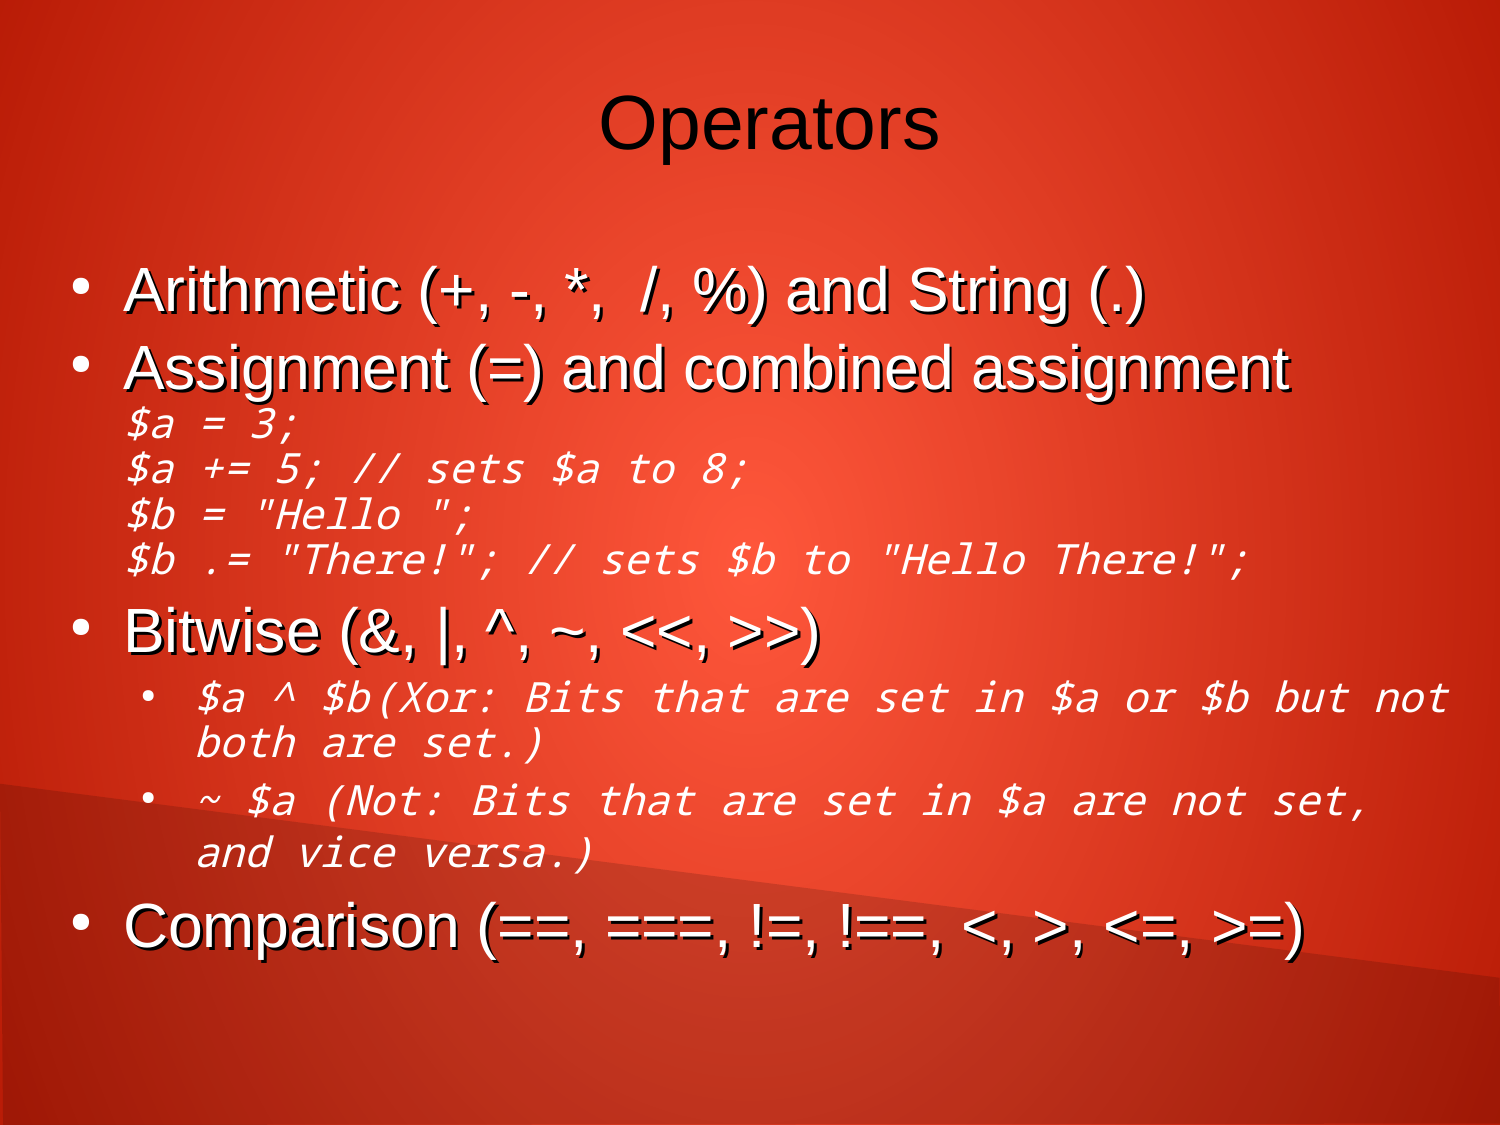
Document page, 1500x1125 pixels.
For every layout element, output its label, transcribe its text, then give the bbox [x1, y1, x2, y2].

list Arithmetic (+, -, *, /, %) and String (.) Assignment (=) and combined assignment $a = 3; $a += 5; // sets $a to 8; $b = "Hello "; $b .= "There!"; // sets $b to "Hello There!"; Bitwise (&, |, ^, ~, <<, >>) $a ^ $b (Xor: Bits that are set in $a or $b but not both are set.) ~ $a (Not: Bits that are set in $a are not set, and vice versa.) Comparison (==, ===, !=, !==, <, >, <=, >=) [37, 249, 1463, 1101]
title Operators [24, 24, 1488, 213]
